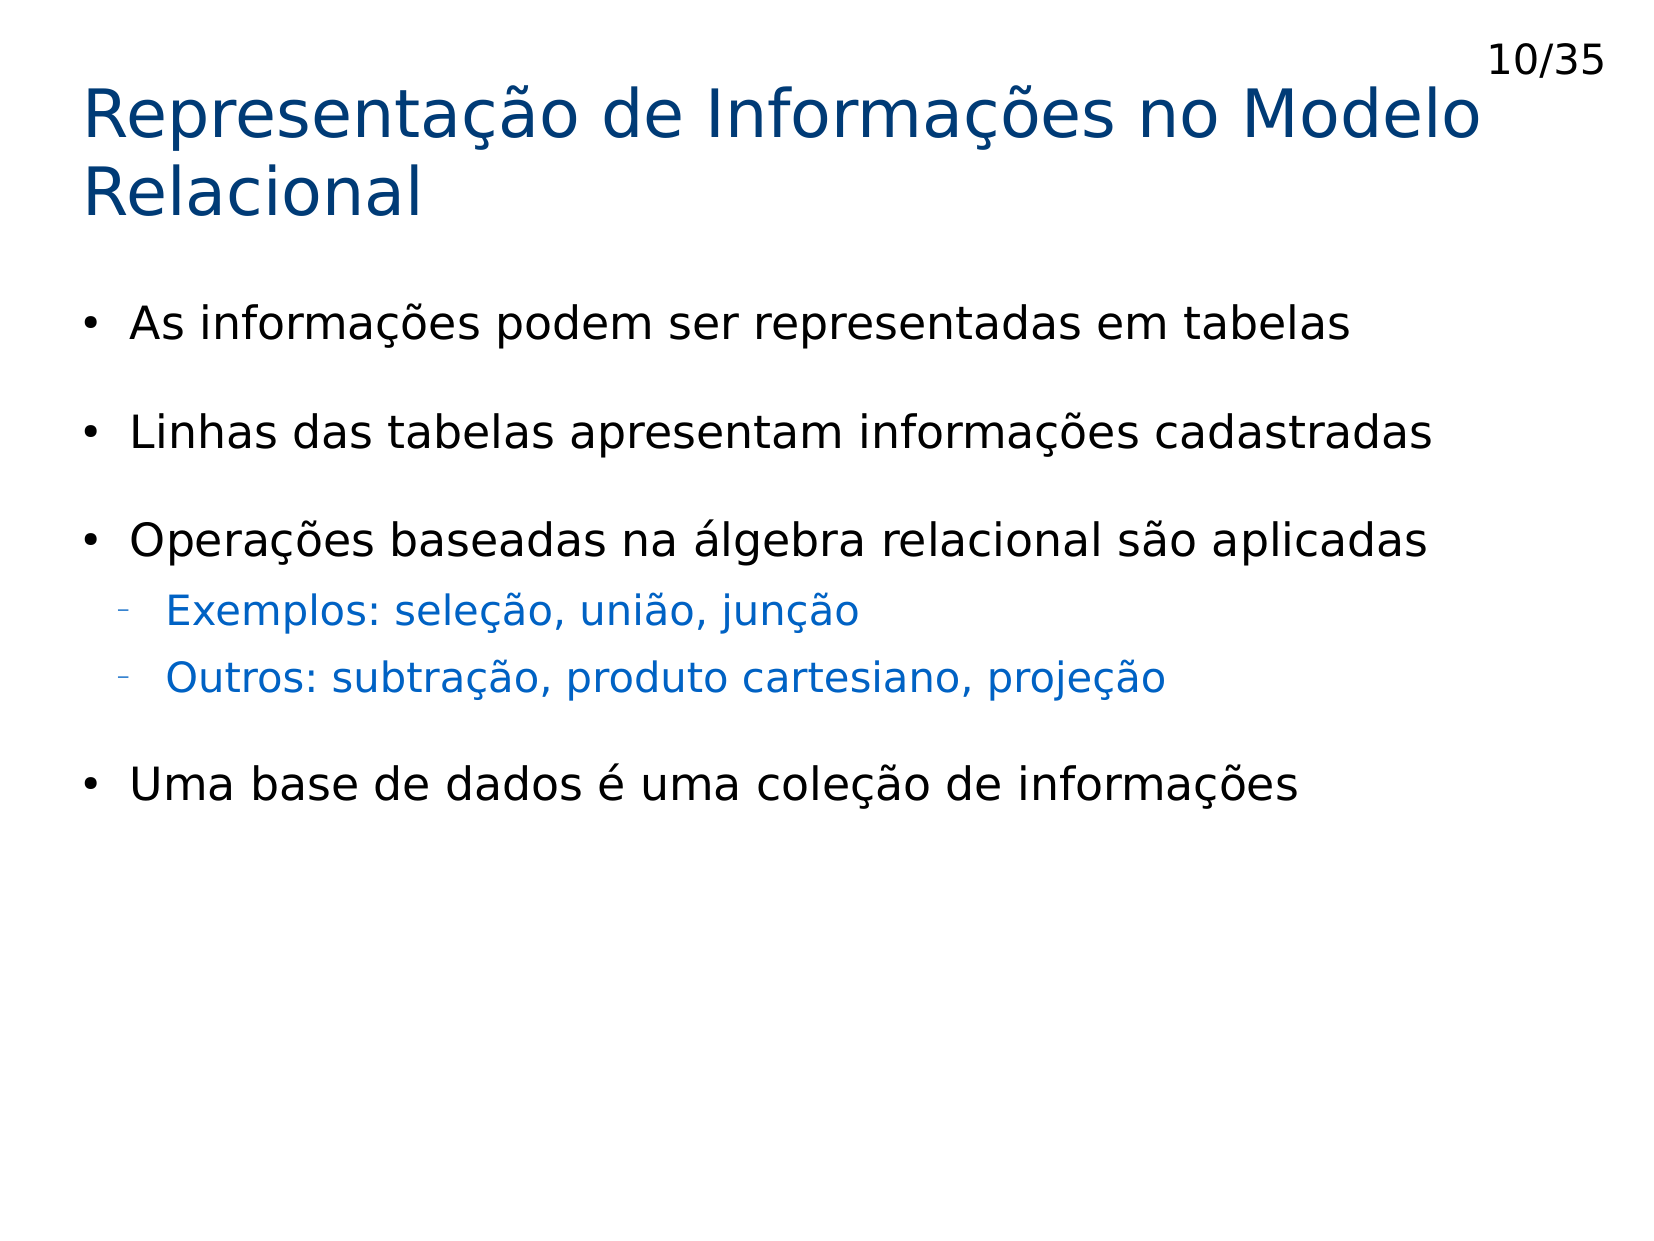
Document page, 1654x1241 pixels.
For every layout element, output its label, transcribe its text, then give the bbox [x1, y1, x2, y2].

title Representação de Informações no Modelo Relacional [82, 75, 1571, 231]
list As informações podem ser representadas em tabelas Linhas das tabelas apresentam informações cadastradas Operações baseadas na álgebra relacional são aplicadas Exemplos: seleção, união, junção Outros: subtração, produto cartesiano, projeção Uma base de dados é uma coleção de informações [82, 289, 1571, 1108]
